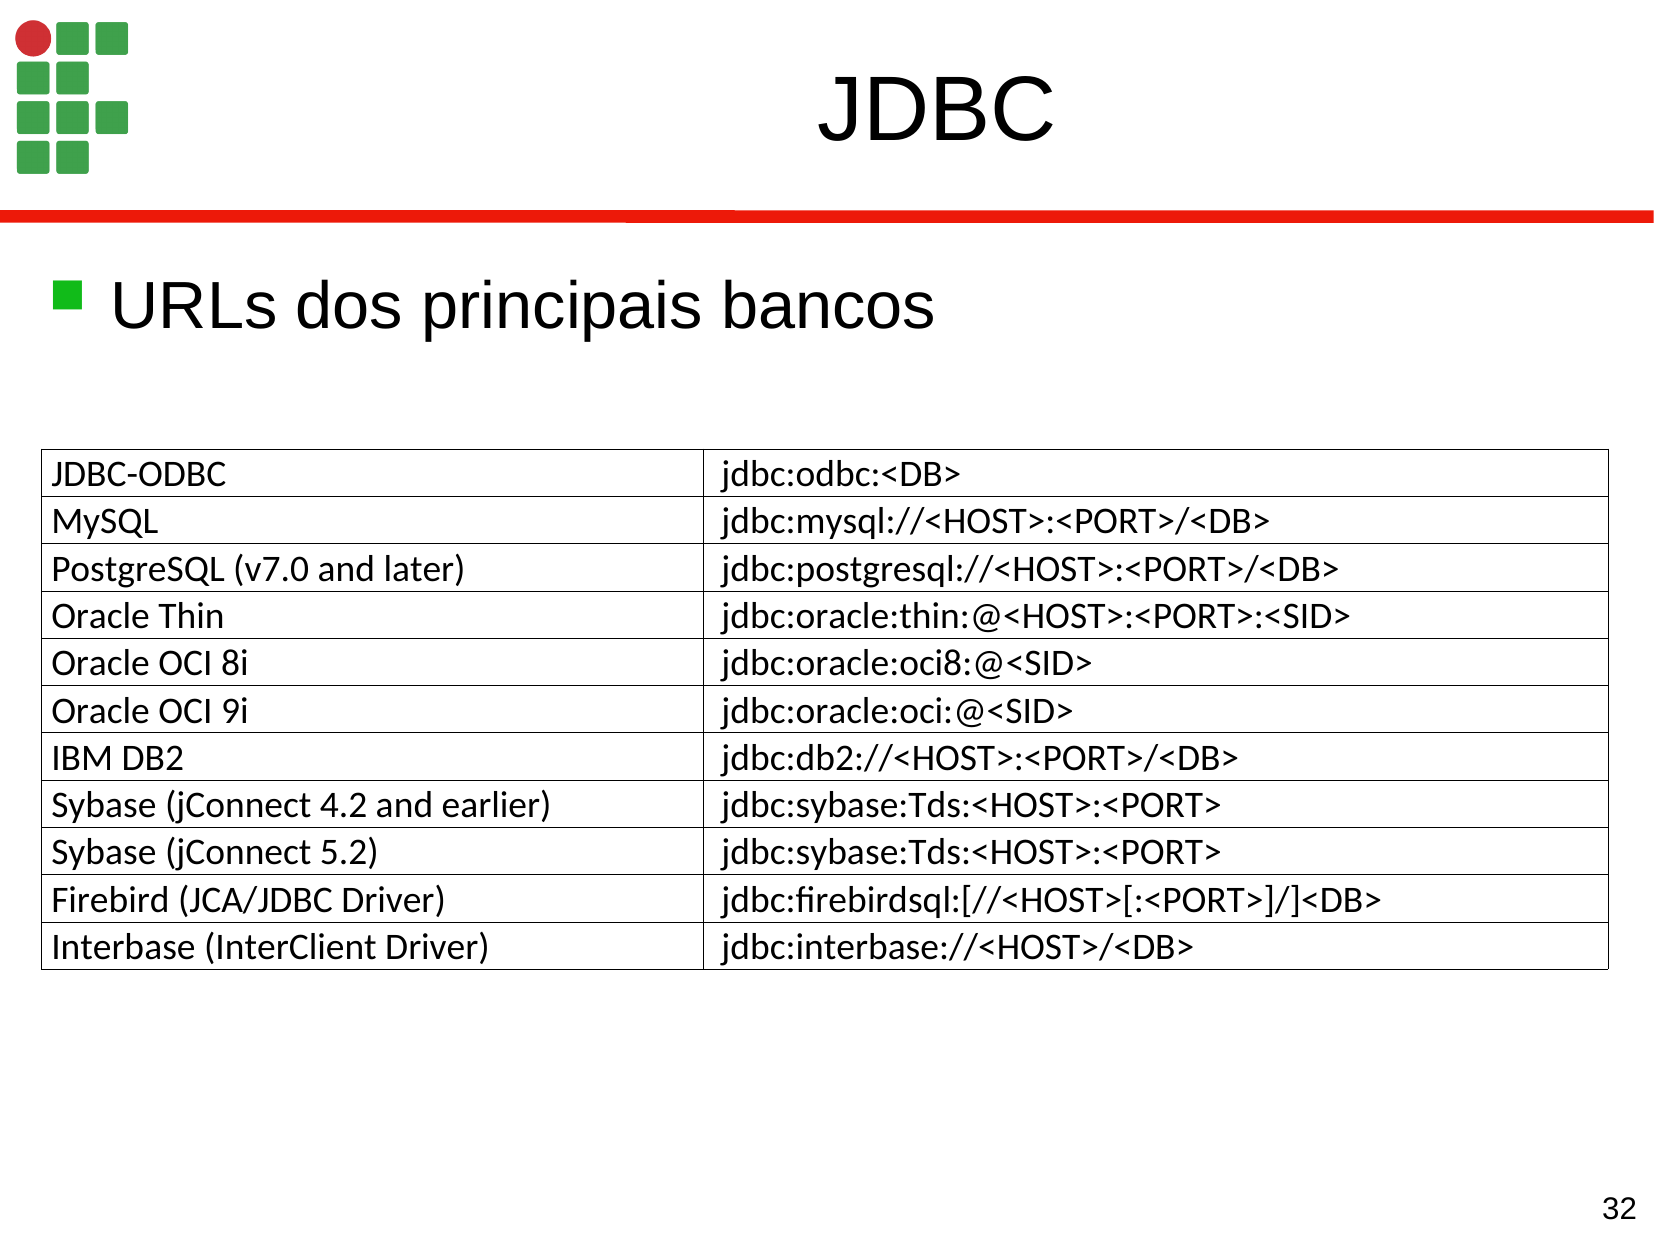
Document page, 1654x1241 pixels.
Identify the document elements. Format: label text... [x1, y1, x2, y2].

table_cell jdbc:mysql://<HOST>:<PORT>/<DB> [704, 497, 1608, 543]
table_cell Oracle OCI 8i [42, 639, 703, 685]
table_cell Sybase (jConnect 5.2) [42, 828, 703, 874]
text_box <number> [1185, 1179, 1654, 1220]
table_header jdbc:odbc:<DB> [704, 450, 1608, 496]
text_box JDBC [253, 0, 1622, 207]
table_cell IBM DB2 [42, 733, 703, 780]
table_cell jdbc:oracle:thin:@<HOST>:<PORT>:<SID> [704, 592, 1608, 638]
table_cell PostgreSQL (v7.0 and later) [42, 544, 703, 591]
table_cell jdbc:interbase://<HOST>/<DB> [704, 923, 1608, 969]
picture [14, 16, 130, 178]
table_cell Oracle Thin [42, 592, 703, 638]
table_cell jdbc:firebirdsql:[//<HOST>[:<PORT>]/]<DB> [704, 875, 1608, 922]
text_box URLs dos principais bancos [32, 253, 1654, 1205]
table_cell jdbc:oracle:oci8:@<SID> [704, 639, 1608, 685]
table_cell Oracle OCI 9i [42, 686, 703, 732]
table_cell Sybase (jConnect 4.2 and earlier) [42, 781, 703, 827]
table_cell jdbc:postgresql://<HOST>:<PORT>/<DB> [704, 544, 1608, 591]
table_cell jdbc:sybase:Tds:<HOST>:<PORT> [704, 781, 1608, 827]
table_cell jdbc:sybase:Tds:<HOST>:<PORT> [704, 828, 1608, 874]
table_cell jdbc:db2://<HOST>:<PORT>/<DB> [704, 733, 1608, 780]
table_header JDBC-ODBC [42, 450, 703, 496]
table_cell jdbc:oracle:oci:@<SID> [704, 686, 1608, 732]
table_cell Interbase (InterClient Driver) [42, 923, 703, 969]
table_cell MySQL [42, 497, 703, 543]
table_cell Firebird (JCA/JDBC Driver) [42, 875, 703, 922]
